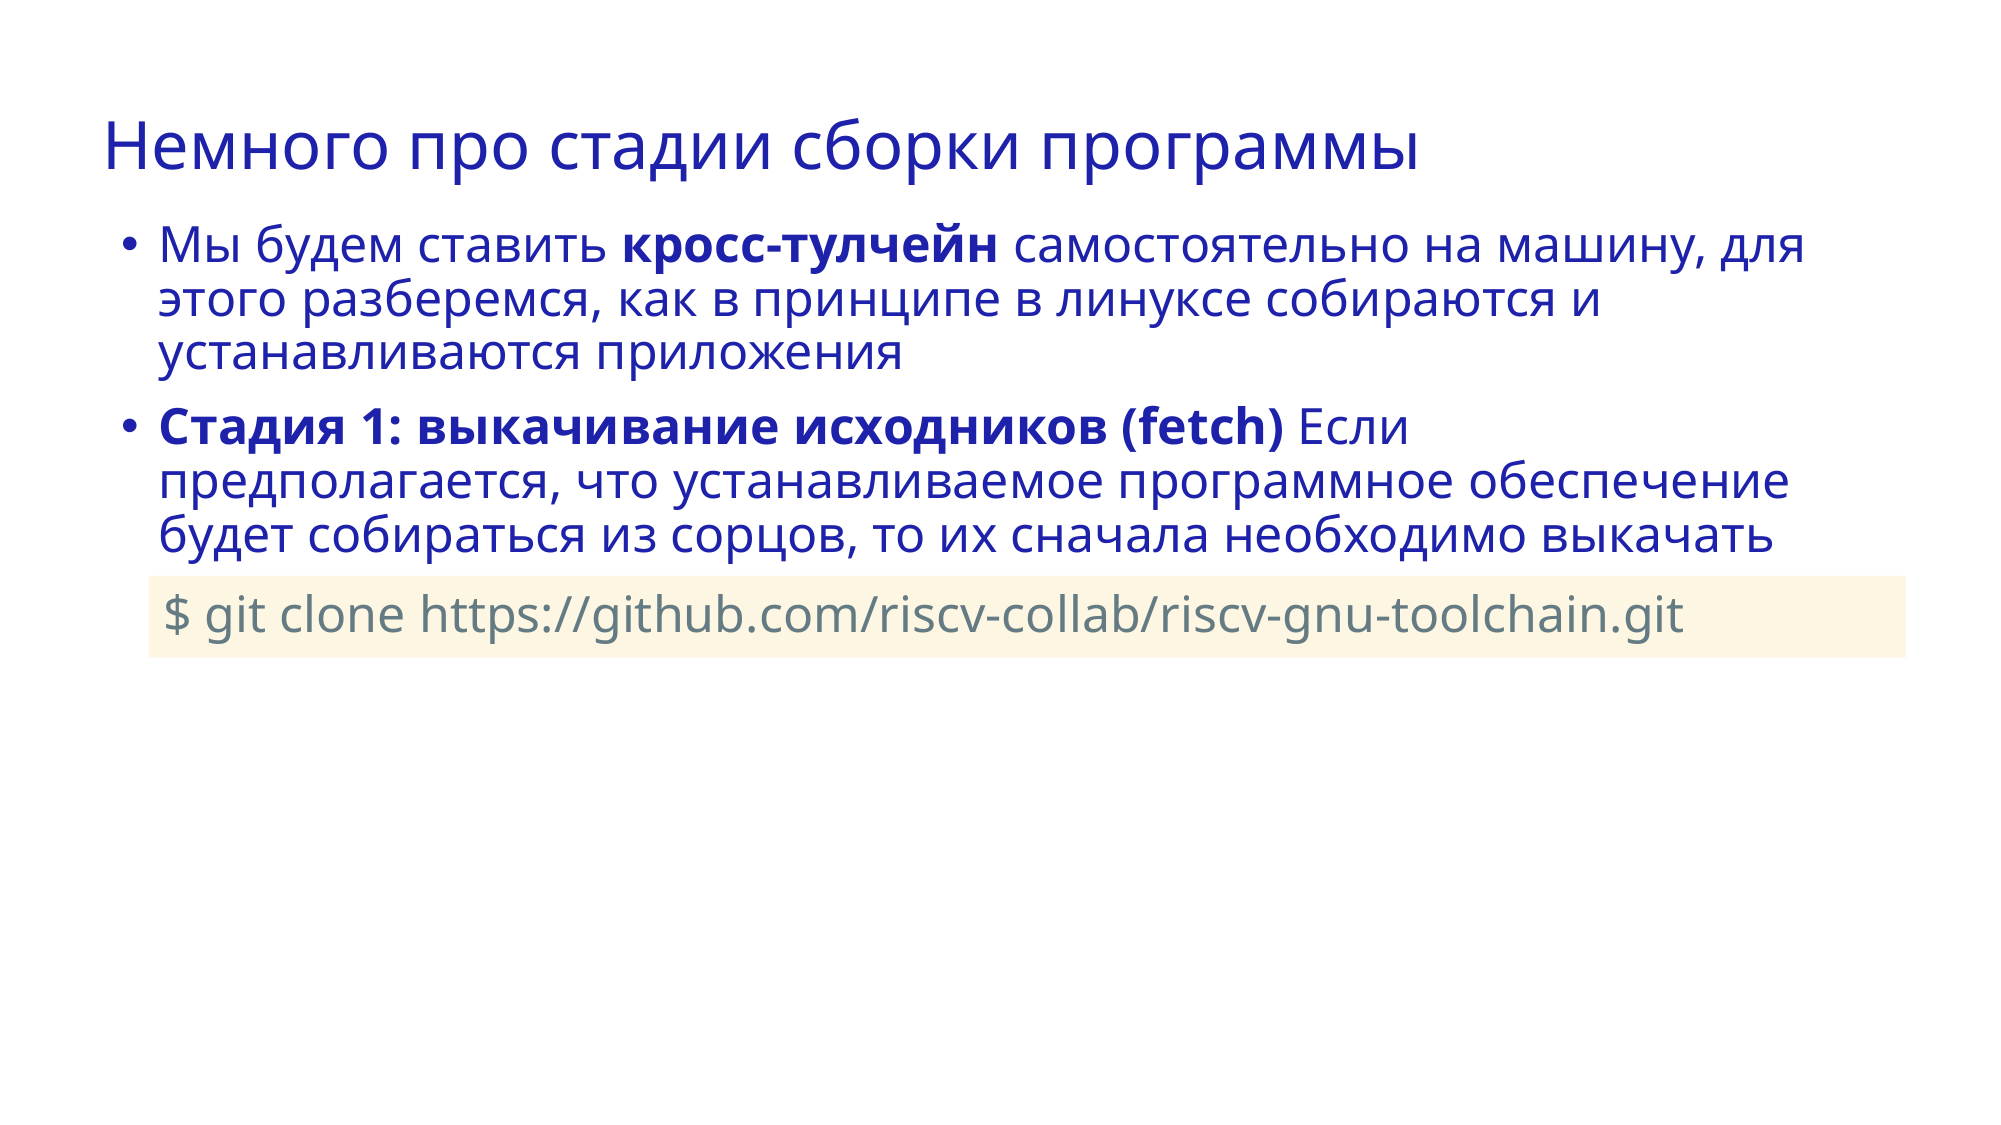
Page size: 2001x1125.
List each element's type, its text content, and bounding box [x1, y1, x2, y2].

text_box $ git clone https://github.com/riscv-collab/riscv-gnu-toolchain.git [148, 575, 1906, 658]
title Немного про стадии сборки программы [102, 109, 1646, 205]
list Мы будем ставить кросс-тулчейн самостоятельно на машину, для этого разберемся, как в принципе в линуксе собираются и устанавливаются приложения Стадия 1: выкачивание исходников (fetch) Если предполагается, что устанавливаемое программное обеспечение будет собираться из сорцов, то их сначала необходимо выкачать [121, 218, 1829, 1012]
